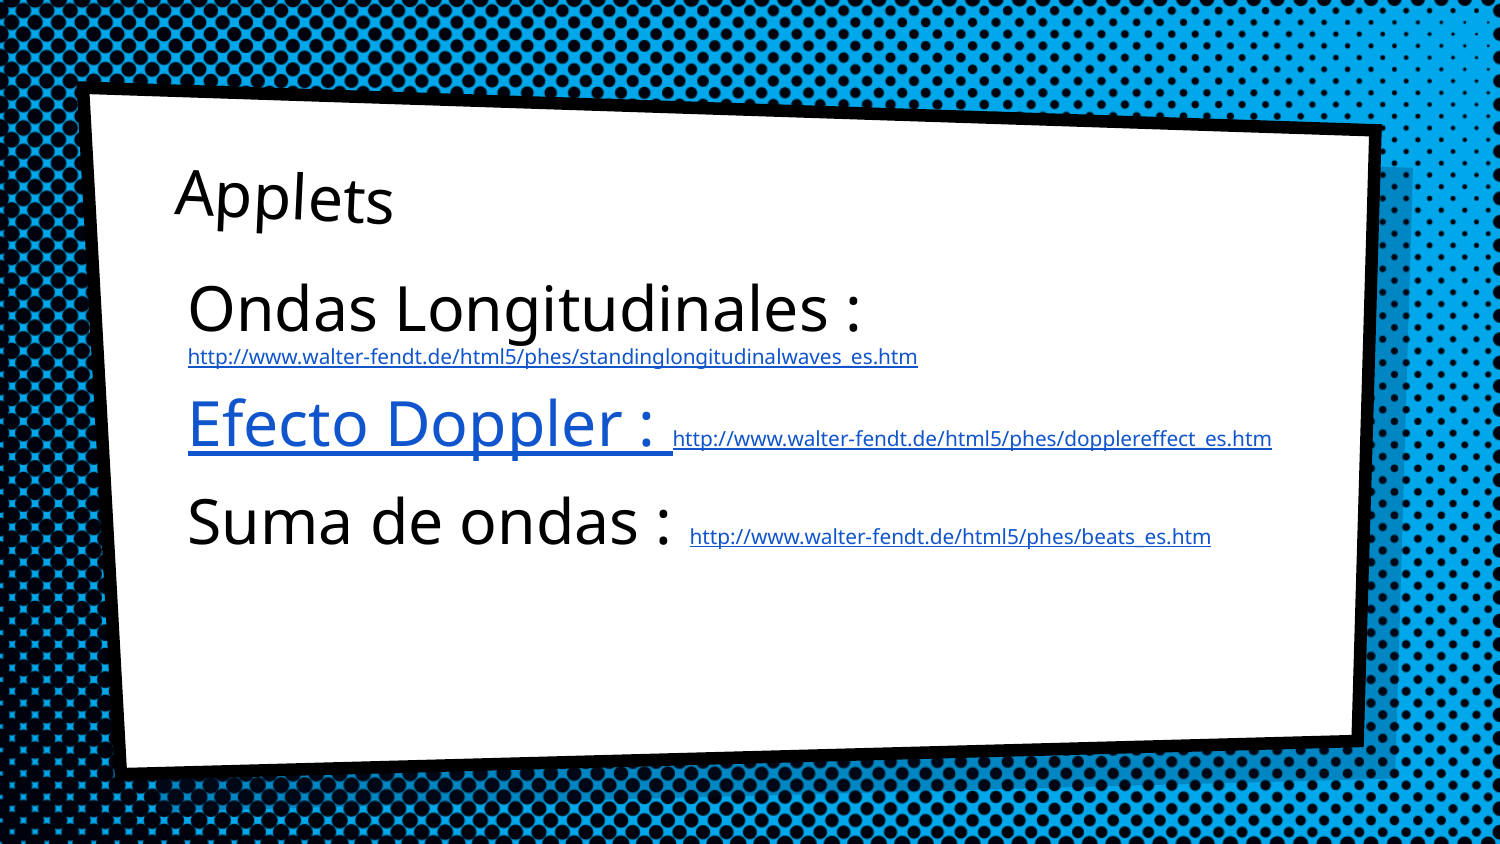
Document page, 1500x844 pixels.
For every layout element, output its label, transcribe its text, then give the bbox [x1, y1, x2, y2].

picture [863, 7, 871, 14]
picture [358, 17, 368, 27]
picture [758, 19, 765, 26]
picture [770, 54, 777, 61]
picture [805, 19, 812, 26]
picture [1248, 838, 1260, 844]
picture [29, 251, 41, 263]
picture [815, 804, 825, 814]
picture [76, 228, 85, 240]
picture [41, 99, 53, 110]
picture [240, 17, 252, 28]
picture [898, 816, 907, 825]
picture [922, 19, 929, 26]
picture [758, 89, 765, 97]
picture [674, 803, 685, 814]
picture [1262, 829, 1269, 836]
picture [921, 816, 930, 825]
picture [1274, 817, 1281, 824]
picture [299, 29, 310, 40]
picture [170, 40, 181, 52]
picture [41, 239, 53, 251]
picture [780, 815, 790, 826]
picture [429, 88, 438, 93]
picture [580, 826, 592, 838]
picture [1495, 357, 1500, 368]
picture [99, 17, 111, 28]
picture [311, 17, 322, 28]
picture [605, 53, 614, 62]
picture [41, 263, 53, 275]
picture [569, 41, 579, 50]
picture [840, 78, 847, 85]
picture [910, 101, 917, 108]
picture [991, 816, 1001, 825]
picture [123, 40, 135, 52]
picture [745, 827, 755, 838]
picture [52, 181, 65, 193]
picture [1109, 816, 1118, 825]
picture [417, 6, 427, 15]
picture [640, 88, 649, 97]
picture [1250, 817, 1257, 824]
picture [476, 18, 485, 27]
picture [756, 796, 767, 802]
picture [581, 30, 590, 39]
picture [52, 368, 65, 381]
picture [817, 54, 824, 61]
picture [934, 101, 941, 108]
picture [1015, 816, 1024, 825]
picture [946, 89, 952, 96]
picture [41, 192, 53, 204]
picture [487, 53, 497, 62]
picture [380, 796, 393, 804]
picture [323, 76, 333, 87]
picture [88, 0, 112, 17]
picture [957, 7, 964, 14]
picture [968, 816, 977, 825]
picture [1004, 7, 1011, 14]
picture [934, 31, 941, 37]
picture [474, 0, 486, 6]
picture [1180, 817, 1187, 824]
picture [1201, 838, 1213, 844]
picture [829, 42, 835, 49]
picture [1085, 796, 1094, 801]
picture [29, 157, 41, 169]
picture [828, 66, 835, 73]
picture [592, 815, 603, 826]
picture [499, 88, 508, 95]
picture [29, 17, 41, 28]
picture [864, 54, 871, 61]
picture [687, 42, 695, 50]
picture [886, 804, 895, 813]
picture [545, 796, 557, 803]
picture [1074, 804, 1082, 813]
picture [734, 65, 742, 73]
picture [41, 52, 53, 63]
picture [64, 356, 77, 369]
picture [755, 837, 768, 844]
picture [1321, 817, 1328, 824]
picture [534, 30, 544, 39]
picture [170, 64, 181, 75]
picture [333, 814, 346, 827]
picture [217, 40, 228, 52]
picture [29, 110, 41, 122]
picture [840, 7, 847, 14]
picture [205, 52, 217, 63]
picture [264, 64, 275, 75]
picture [111, 52, 123, 63]
picture [17, 192, 29, 205]
picture [286, 796, 311, 815]
picture [1050, 804, 1059, 813]
picture [29, 40, 41, 52]
picture [568, 0, 580, 5]
picture [29, 204, 41, 216]
picture [1494, 568, 1500, 580]
picture [852, 66, 859, 73]
picture [1309, 829, 1316, 836]
picture [899, 66, 906, 73]
picture [1121, 828, 1129, 837]
picture [1238, 829, 1246, 836]
picture [674, 826, 685, 838]
picture [544, 837, 558, 844]
picture [17, 309, 30, 322]
picture [862, 827, 872, 837]
picture [934, 78, 941, 84]
picture [439, 802, 451, 815]
picture [1285, 829, 1292, 836]
picture [41, 145, 53, 157]
picture [299, 75, 310, 87]
picture [1296, 0, 1306, 5]
picture [1271, 838, 1283, 844]
picture [1413, 0, 1423, 4]
picture [639, 0, 650, 5]
picture [1495, 76, 1500, 86]
picture [899, 43, 906, 49]
picture [182, 5, 193, 16]
picture [145, 0, 159, 6]
picture [169, 0, 182, 6]
picture [76, 275, 87, 287]
picture [499, 41, 508, 50]
picture [699, 77, 707, 85]
picture [311, 41, 322, 51]
picture [852, 89, 859, 96]
picture [946, 66, 952, 73]
picture [357, 814, 370, 827]
picture [1154, 838, 1166, 844]
picture [1495, 100, 1500, 110]
picture [605, 6, 614, 15]
picture [709, 815, 720, 826]
picture [899, 89, 906, 96]
picture [1015, 796, 1024, 801]
picture [546, 18, 555, 27]
picture [510, 803, 521, 815]
picture [229, 75, 240, 86]
picture [1191, 805, 1199, 812]
picture [1482, 838, 1494, 844]
picture [675, 53, 684, 62]
picture [310, 814, 323, 827]
picture [123, 17, 135, 28]
picture [580, 803, 592, 814]
picture [76, 321, 88, 334]
picture [263, 0, 276, 6]
picture [756, 0, 767, 5]
picture [369, 802, 381, 815]
picture [88, 75, 99, 81]
picture [603, 803, 615, 814]
picture [463, 802, 475, 815]
picture [76, 64, 88, 75]
picture [1285, 805, 1292, 812]
picture [346, 76, 357, 86]
picture [1097, 828, 1106, 837]
picture [911, 7, 917, 14]
picture [217, 64, 228, 75]
picture [276, 76, 287, 87]
picture [711, 89, 719, 97]
picture [1249, 0, 1259, 5]
picture [652, 53, 661, 62]
picture [1495, 217, 1500, 227]
picture [711, 19, 718, 26]
picture [487, 6, 497, 16]
picture [452, 88, 462, 93]
picture [557, 826, 568, 838]
picture [88, 357, 92, 369]
picture [440, 53, 450, 62]
picture [41, 122, 53, 134]
picture [40, 333, 53, 346]
picture [357, 0, 369, 6]
picture [511, 53, 520, 62]
picture [675, 6, 684, 15]
picture [205, 75, 216, 85]
picture [52, 251, 65, 263]
picture [382, 64, 392, 74]
picture [217, 17, 228, 28]
picture [756, 815, 767, 826]
picture [17, 145, 29, 158]
picture [474, 796, 486, 803]
picture [735, 42, 742, 50]
picture [346, 52, 357, 63]
picture [1494, 592, 1500, 603]
picture [827, 816, 837, 825]
picture [111, 75, 123, 82]
picture [1050, 828, 1059, 837]
picture [264, 40, 275, 51]
picture [511, 76, 520, 86]
picture [1390, 0, 1399, 5]
picture [1494, 756, 1500, 768]
picture [370, 76, 380, 86]
picture [521, 815, 533, 826]
picture [981, 101, 988, 108]
picture [76, 251, 86, 263]
picture [405, 41, 415, 51]
picture [1495, 53, 1500, 62]
picture [382, 41, 391, 51]
picture [334, 64, 345, 74]
picture [699, 6, 707, 15]
picture [792, 804, 802, 814]
picture [394, 29, 403, 39]
picture [946, 19, 952, 26]
picture [192, 0, 206, 6]
picture [1495, 29, 1500, 39]
picture [1014, 0, 1025, 5]
picture [558, 76, 567, 86]
picture [52, 274, 65, 287]
picture [734, 89, 742, 97]
picture [1459, 838, 1470, 844]
picture [956, 827, 965, 837]
picture [380, 814, 393, 827]
picture [193, 17, 205, 28]
picture [29, 321, 42, 334]
picture [839, 804, 849, 813]
picture [1389, 838, 1400, 844]
picture [558, 6, 567, 15]
picture [1272, 0, 1282, 5]
picture [746, 7, 754, 15]
picture [604, 826, 615, 838]
picture [686, 815, 697, 826]
picture [76, 158, 81, 169]
picture [617, 18, 625, 27]
picture [64, 169, 76, 181]
picture [826, 0, 838, 5]
picture [943, 0, 955, 5]
picture [782, 19, 789, 26]
picture [17, 52, 29, 64]
picture [909, 804, 919, 813]
picture [64, 122, 76, 134]
picture [28, 298, 42, 310]
picture [18, 75, 29, 87]
picture [558, 53, 567, 62]
picture [958, 54, 964, 61]
picture [828, 19, 835, 26]
picture [956, 804, 966, 813]
picture [546, 41, 555, 50]
picture [615, 815, 627, 826]
picture [1391, 817, 1398, 824]
picture [1494, 662, 1500, 674]
picture [967, 0, 978, 5]
picture [581, 76, 590, 86]
picture [746, 54, 754, 61]
picture [734, 19, 742, 26]
picture [592, 796, 603, 803]
picture [919, 838, 932, 844]
picture [793, 7, 801, 14]
picture [1495, 170, 1500, 180]
picture [934, 54, 941, 61]
picture [40, 426, 53, 440]
picture [593, 88, 602, 98]
picture [933, 804, 942, 813]
picture [805, 42, 812, 49]
picture [804, 796, 813, 802]
picture [638, 837, 651, 844]
picture [1003, 828, 1012, 837]
picture [850, 0, 861, 5]
picture [617, 41, 625, 50]
picture [1332, 829, 1339, 836]
picture [440, 76, 450, 86]
picture [1494, 803, 1500, 814]
picture [1097, 804, 1106, 813]
picture [41, 28, 53, 40]
picture [357, 796, 370, 804]
picture [52, 438, 65, 452]
picture [732, 0, 744, 5]
picture [817, 7, 824, 14]
picture [793, 77, 800, 85]
picture [828, 89, 836, 96]
picture [545, 815, 557, 826]
picture [276, 5, 287, 16]
picture [182, 75, 193, 84]
picture [205, 28, 217, 40]
picture [1318, 838, 1330, 844]
picture [1415, 817, 1421, 824]
picture [1131, 0, 1142, 5]
picture [1343, 0, 1353, 5]
picture [239, 0, 253, 6]
picture [451, 796, 463, 803]
picture [1295, 838, 1307, 844]
picture [966, 838, 979, 844]
picture [451, 0, 463, 6]
picture [310, 0, 323, 6]
picture [427, 0, 440, 6]
picture [1403, 805, 1409, 812]
picture [684, 837, 698, 844]
picture [464, 30, 473, 39]
picture [29, 181, 41, 193]
picture [568, 815, 580, 826]
picture [1495, 287, 1500, 298]
picture [840, 31, 847, 38]
picture [520, 837, 534, 844]
picture [934, 7, 941, 14]
picture [864, 101, 871, 107]
picture [41, 169, 53, 181]
picture [640, 41, 649, 50]
picture [464, 76, 473, 86]
picture [170, 17, 181, 28]
picture [146, 63, 158, 75]
picture [569, 88, 579, 97]
picture [287, 64, 299, 75]
picture [1003, 804, 1012, 813]
picture [805, 89, 812, 96]
picture [53, 87, 64, 99]
picture [405, 64, 415, 74]
picture [817, 31, 824, 38]
picture [1037, 838, 1049, 844]
picture [768, 803, 779, 814]
picture [1178, 0, 1189, 5]
picture [87, 380, 93, 392]
picture [875, 42, 882, 49]
picture [922, 66, 929, 73]
picture [721, 803, 732, 814]
picture [358, 41, 368, 51]
picture [567, 837, 581, 844]
picture [64, 216, 76, 228]
picture [874, 816, 884, 825]
picture [803, 0, 814, 5]
picture [252, 75, 263, 87]
picture [744, 803, 755, 814]
picture [593, 18, 602, 27]
picture [628, 53, 637, 62]
picture [64, 239, 76, 252]
picture [1191, 829, 1199, 836]
picture [405, 88, 415, 92]
picture [1495, 381, 1500, 392]
picture [872, 837, 885, 844]
picture [558, 30, 567, 39]
picture [1495, 334, 1500, 344]
picture [75, 415, 89, 428]
picture [64, 286, 77, 299]
picture [652, 30, 660, 38]
picture [651, 803, 662, 814]
picture [511, 30, 520, 39]
picture [887, 7, 894, 14]
picture [628, 6, 637, 15]
picture [1412, 838, 1424, 844]
picture [1495, 123, 1500, 133]
picture [921, 796, 930, 802]
picture [874, 796, 884, 802]
picture [803, 815, 813, 825]
picture [1494, 428, 1500, 439]
picture [64, 403, 77, 416]
picture [851, 816, 860, 825]
picture [452, 65, 462, 74]
picture [1038, 796, 1047, 801]
picture [628, 77, 637, 86]
picture [1005, 101, 1011, 108]
picture [17, 286, 30, 299]
picture [1494, 732, 1500, 744]
picture [333, 796, 346, 804]
picture [873, 0, 885, 5]
picture [686, 796, 697, 803]
picture [980, 828, 989, 837]
picture [676, 30, 684, 38]
picture [685, 0, 697, 5]
picture [1027, 828, 1036, 837]
picture [722, 6, 731, 15]
picture [616, 65, 625, 74]
picture [1436, 0, 1446, 4]
picture [498, 0, 510, 6]
picture [1062, 796, 1071, 801]
picture [640, 65, 649, 74]
picture [158, 75, 170, 84]
picture [417, 53, 427, 62]
picture [87, 426, 96, 440]
picture [1038, 816, 1047, 825]
picture [723, 30, 730, 38]
picture [1239, 805, 1246, 812]
picture [1133, 816, 1141, 825]
picture [615, 796, 627, 803]
picture [229, 5, 240, 16]
picture [53, 16, 64, 28]
picture [52, 391, 65, 405]
picture [64, 98, 76, 111]
picture [286, 814, 300, 827]
picture [782, 42, 789, 50]
picture [323, 5, 333, 16]
picture [1227, 817, 1234, 824]
picture [899, 19, 906, 26]
picture [29, 227, 41, 240]
picture [1494, 709, 1500, 721]
picture [252, 52, 263, 63]
picture [147, 17, 158, 28]
picture [664, 65, 672, 74]
picture [793, 54, 800, 61]
picture [675, 77, 684, 85]
picture [28, 344, 42, 358]
picture [487, 30, 497, 39]
picture [570, 18, 579, 27]
picture [827, 796, 837, 802]
picture [394, 53, 403, 62]
picture [1168, 805, 1176, 812]
picture [40, 380, 54, 393]
picture [252, 29, 263, 40]
picture [1494, 451, 1500, 462]
picture [533, 803, 545, 814]
picture [968, 796, 977, 802]
picture [240, 40, 252, 51]
picture [1494, 475, 1500, 486]
picture [193, 64, 205, 75]
picture [1145, 805, 1152, 813]
picture [1201, 0, 1212, 5]
picture [1013, 838, 1025, 844]
picture [17, 262, 30, 276]
picture [793, 31, 800, 38]
picture [17, 169, 29, 181]
picture [1483, 0, 1493, 5]
picture [1344, 817, 1351, 824]
picture [615, 0, 627, 5]
picture [511, 6, 520, 15]
picture [111, 5, 123, 17]
picture [0, 0, 498, 844]
picture [382, 18, 392, 27]
picture [568, 796, 580, 803]
picture [545, 0, 557, 5]
picture [452, 18, 462, 27]
picture [1435, 838, 1447, 844]
picture [1107, 838, 1119, 844]
picture [229, 52, 240, 63]
picture [1495, 146, 1500, 157]
picture [64, 28, 76, 40]
picture [1178, 838, 1189, 844]
picture [1319, 0, 1329, 5]
picture [862, 804, 872, 813]
picture [1460, 0, 1470, 4]
picture [1342, 838, 1353, 844]
picture [346, 5, 357, 16]
picture [733, 815, 744, 826]
picture [662, 815, 674, 826]
picture [76, 298, 88, 310]
picture [52, 204, 65, 216]
picture [605, 30, 614, 39]
picture [28, 415, 42, 428]
list Ondas Longitudinales : http://www.walter-fendt.de/html5/phes/standinglongitudinalwaves_es.htm Efecto Doppler : http://www.walter-fendt.de/html5/phes/dopplereffect_es.htm Suma de ondas : http://www.walter-fendt.de/html5/phes/beats_es.htm [172, 253, 1438, 796]
picture [498, 814, 510, 826]
picture [758, 66, 765, 73]
picture [617, 88, 626, 97]
picture [158, 28, 170, 40]
picture [1037, 0, 1049, 5]
picture [533, 826, 545, 838]
picture [815, 827, 825, 837]
title Applets [157, 116, 1316, 253]
picture [41, 0, 76, 17]
picture [664, 42, 672, 50]
picture [1494, 615, 1500, 627]
picture [1203, 817, 1211, 824]
picture [358, 64, 368, 74]
picture [1438, 817, 1444, 824]
picture [746, 77, 754, 85]
picture [429, 18, 438, 27]
picture [88, 28, 99, 40]
picture [429, 64, 438, 74]
picture [370, 53, 380, 63]
picture [534, 76, 544, 86]
picture [1494, 639, 1500, 650]
picture [639, 796, 650, 803]
picture [709, 796, 720, 802]
picture [146, 40, 158, 52]
picture [875, 89, 882, 96]
picture [782, 66, 789, 73]
picture [287, 40, 298, 51]
picture [614, 837, 628, 844]
picture [76, 40, 88, 52]
picture [770, 31, 777, 38]
picture [651, 826, 662, 838]
picture [429, 41, 438, 51]
picture [1309, 805, 1316, 812]
picture [864, 31, 871, 38]
picture [980, 804, 989, 813]
picture [639, 815, 650, 826]
picture [64, 146, 76, 157]
picture [321, 802, 335, 815]
picture [687, 65, 696, 73]
picture [557, 803, 568, 814]
picture [17, 239, 30, 252]
picture [990, 838, 1002, 844]
picture [592, 0, 603, 5]
picture [182, 52, 193, 63]
picture [663, 88, 672, 97]
picture [521, 796, 533, 803]
picture [1494, 521, 1500, 533]
picture [475, 88, 485, 94]
picture [76, 17, 88, 28]
picture [427, 814, 440, 826]
picture [476, 41, 485, 51]
picture [781, 89, 789, 96]
picture [216, 0, 229, 6]
picture [40, 403, 53, 416]
picture [849, 837, 862, 844]
picture [909, 827, 919, 837]
picture [1366, 0, 1376, 4]
picture [487, 76, 497, 86]
picture [791, 827, 802, 837]
picture [76, 345, 88, 357]
picture [711, 65, 719, 73]
picture [28, 368, 42, 381]
picture [87, 473, 98, 487]
picture [17, 28, 29, 40]
picture [76, 368, 88, 381]
picture [1061, 0, 1072, 5]
picture [887, 54, 894, 61]
picture [850, 796, 860, 802]
picture [708, 837, 722, 844]
picture [1368, 817, 1374, 824]
picture [41, 216, 53, 228]
picture [1495, 194, 1500, 204]
picture [591, 837, 605, 844]
picture [252, 5, 263, 16]
picture [1215, 828, 1222, 836]
picture [64, 309, 77, 322]
picture [687, 19, 695, 26]
picture [981, 7, 988, 14]
picture [733, 796, 744, 802]
picture [64, 192, 76, 205]
picture [1027, 804, 1036, 813]
picture [969, 66, 976, 73]
picture [687, 89, 696, 97]
picture [276, 52, 287, 63]
picture [464, 53, 473, 62]
picture [17, 216, 30, 228]
picture [76, 391, 89, 404]
picture [662, 796, 674, 803]
picture [53, 157, 65, 169]
picture [664, 18, 672, 26]
picture [53, 134, 64, 146]
picture [652, 6, 661, 15]
picture [17, 122, 29, 134]
picture [933, 828, 942, 837]
picture [1203, 796, 1211, 801]
picture [1084, 0, 1095, 5]
picture [758, 42, 765, 50]
picture [87, 403, 94, 416]
picture [839, 827, 849, 837]
picture [486, 802, 498, 815]
picture [64, 52, 76, 63]
picture [1084, 838, 1096, 844]
picture [40, 286, 53, 298]
picture [76, 181, 82, 193]
picture [335, 41, 345, 51]
picture [88, 52, 100, 63]
picture [474, 815, 486, 826]
picture [1062, 816, 1071, 825]
picture [64, 263, 77, 275]
picture [840, 54, 847, 61]
picture [897, 796, 907, 802]
picture [17, 333, 30, 346]
picture [731, 837, 745, 844]
picture [135, 5, 146, 16]
picture [817, 78, 824, 85]
picture [40, 309, 53, 322]
picture [417, 29, 426, 39]
picture [323, 29, 333, 39]
picture [497, 837, 511, 844]
picture [111, 28, 123, 40]
picture [1379, 829, 1386, 835]
picture [510, 826, 521, 838]
picture [886, 827, 895, 837]
picture [499, 18, 508, 27]
picture [380, 0, 393, 6]
picture [875, 66, 882, 73]
picture [41, 75, 53, 87]
picture [64, 438, 97, 475]
picture [135, 75, 146, 83]
picture [523, 18, 532, 27]
picture [640, 18, 649, 27]
picture [1494, 545, 1500, 556]
picture [875, 19, 882, 26]
picture [1215, 805, 1222, 812]
picture [593, 65, 602, 74]
picture [1085, 816, 1094, 825]
picture [158, 5, 170, 16]
picture [697, 827, 709, 838]
picture [1494, 404, 1500, 415]
picture [345, 802, 358, 815]
picture [546, 65, 555, 74]
picture [229, 28, 240, 40]
picture [1108, 0, 1119, 5]
picture [53, 63, 64, 75]
picture [920, 0, 931, 5]
picture [393, 76, 403, 86]
picture [276, 29, 287, 40]
picture [887, 31, 894, 37]
picture [581, 6, 590, 15]
picture [768, 827, 778, 838]
picture [1121, 805, 1129, 813]
picture [534, 53, 544, 62]
picture [864, 78, 871, 85]
picture [52, 321, 65, 334]
picture [405, 18, 415, 27]
picture [299, 5, 310, 16]
picture [52, 227, 65, 240]
picture [711, 42, 719, 50]
picture [957, 101, 964, 108]
picture [1356, 829, 1363, 836]
picture [944, 796, 954, 802]
picture [723, 54, 730, 61]
picture [440, 6, 450, 16]
picture [286, 0, 299, 6]
picture [897, 0, 908, 5]
picture [887, 78, 894, 84]
picture [417, 76, 427, 86]
picture [205, 5, 217, 16]
picture [370, 29, 380, 39]
picture [945, 816, 954, 825]
picture [723, 77, 730, 85]
picture [464, 6, 473, 15]
picture [1426, 829, 1433, 835]
picture [288, 17, 298, 28]
picture [64, 380, 77, 393]
picture [652, 77, 661, 85]
picture [770, 77, 777, 85]
picture [570, 65, 579, 74]
picture [911, 54, 917, 61]
picture [40, 356, 53, 369]
picture [99, 64, 111, 75]
picture [299, 52, 310, 63]
picture [53, 40, 64, 52]
picture [1051, 8, 1058, 14]
picture [990, 0, 1002, 5]
picture [896, 838, 909, 844]
picture [476, 65, 485, 74]
picture [17, 98, 29, 111]
picture [100, 40, 111, 52]
picture [29, 274, 41, 287]
picture [1495, 263, 1500, 274]
picture [17, 356, 30, 370]
picture [1494, 686, 1500, 697]
picture [52, 345, 65, 357]
picture [64, 333, 77, 346]
picture [333, 0, 346, 6]
picture [661, 837, 675, 844]
picture [628, 30, 637, 39]
picture [392, 802, 404, 815]
picture [1379, 805, 1386, 812]
picture [1356, 805, 1363, 812]
picture [546, 88, 555, 96]
picture [825, 837, 839, 844]
picture [699, 30, 707, 38]
picture [779, 0, 791, 5]
picture [499, 65, 509, 74]
picture [699, 54, 707, 61]
picture [593, 41, 602, 50]
picture [1074, 828, 1082, 837]
picture [1494, 779, 1500, 791]
picture [1156, 817, 1164, 824]
picture [193, 40, 205, 52]
picture [404, 0, 416, 6]
picture [135, 52, 146, 63]
picture [452, 41, 462, 50]
picture [498, 796, 510, 803]
picture [1156, 796, 1164, 801]
picture [335, 17, 345, 27]
picture [264, 17, 275, 28]
picture [523, 41, 532, 50]
picture [1131, 838, 1143, 844]
picture [922, 42, 929, 49]
picture [1495, 240, 1500, 250]
picture [1297, 817, 1304, 824]
picture [1332, 805, 1339, 812]
picture [76, 204, 83, 216]
picture [523, 88, 532, 96]
picture [1168, 828, 1176, 836]
picture [991, 796, 1001, 801]
picture [805, 66, 812, 73]
picture [1060, 838, 1072, 844]
picture [943, 838, 955, 844]
picture [922, 89, 929, 96]
picture [709, 0, 721, 5]
picture [581, 53, 590, 62]
picture [778, 837, 792, 844]
picture [1225, 838, 1236, 844]
picture [370, 5, 380, 16]
picture [346, 29, 356, 39]
picture [627, 826, 638, 838]
picture [1262, 805, 1269, 812]
picture [29, 63, 41, 75]
picture [662, 0, 674, 5]
picture [521, 0, 533, 5]
picture [887, 101, 894, 108]
picture [52, 298, 65, 310]
picture [1495, 6, 1500, 16]
picture [451, 815, 463, 826]
picture [852, 42, 859, 49]
picture [697, 803, 709, 814]
picture [1109, 796, 1117, 801]
picture [123, 63, 135, 75]
picture [182, 28, 193, 40]
picture [158, 52, 170, 63]
picture [53, 110, 65, 122]
picture [721, 827, 732, 838]
picture [427, 796, 440, 803]
picture [64, 427, 77, 440]
picture [64, 75, 76, 87]
picture [29, 87, 41, 99]
picture [1225, 0, 1236, 5]
picture [770, 7, 777, 14]
picture [1155, 0, 1166, 5]
picture [416, 802, 428, 815]
picture [311, 64, 322, 75]
picture [746, 30, 753, 38]
picture [627, 803, 638, 814]
picture [404, 814, 416, 826]
picture [534, 6, 544, 15]
picture [1365, 838, 1377, 844]
picture [52, 415, 65, 428]
picture [309, 796, 323, 804]
picture [323, 52, 333, 63]
picture [523, 65, 532, 74]
picture [852, 19, 859, 26]
picture [240, 64, 252, 75]
picture [605, 77, 614, 86]
picture [1494, 498, 1500, 509]
picture [135, 28, 146, 40]
picture [1494, 826, 1500, 838]
picture [1144, 828, 1152, 837]
picture [1495, 311, 1500, 321]
picture [440, 29, 450, 39]
picture [393, 5, 403, 16]
picture [404, 796, 417, 803]
picture [122, 0, 136, 6]
picture [802, 837, 815, 844]
picture [969, 90, 976, 96]
picture [75, 0, 89, 6]
picture [780, 796, 790, 802]
picture [29, 134, 41, 146]
